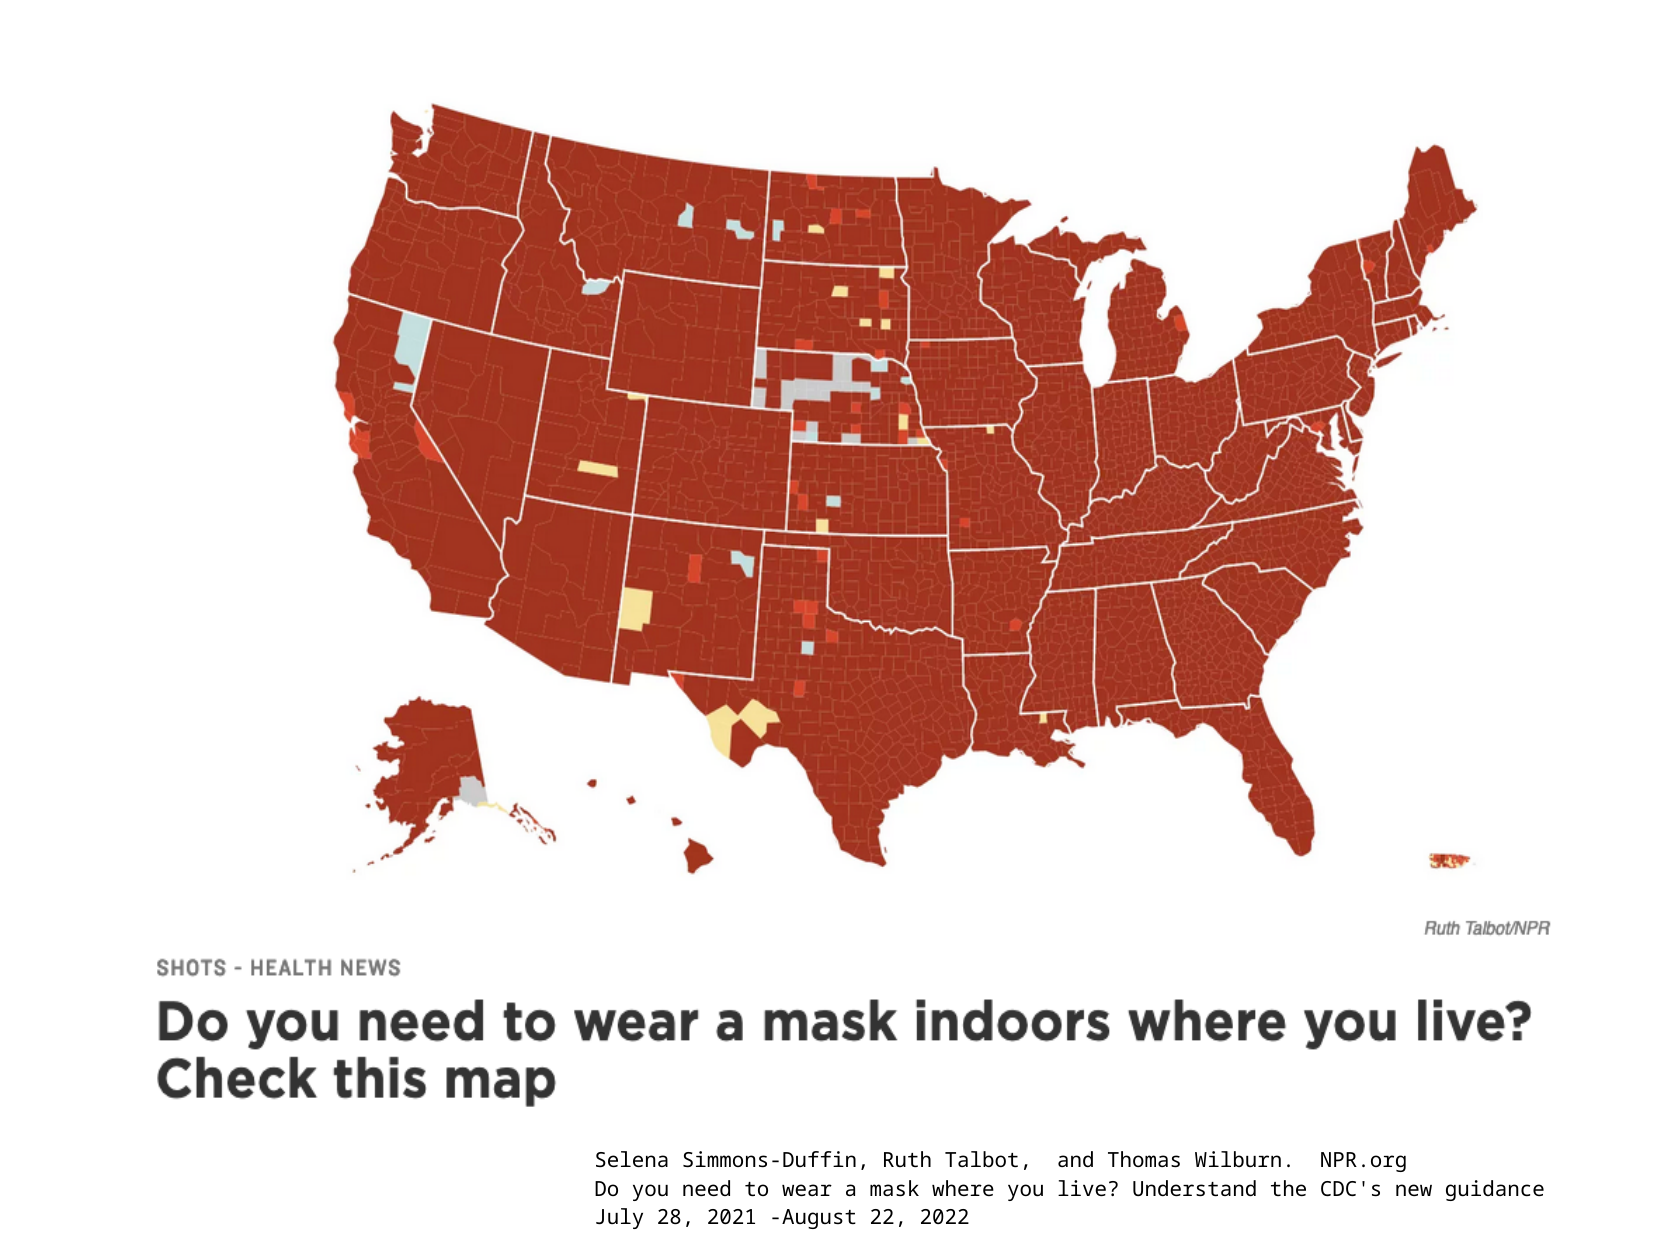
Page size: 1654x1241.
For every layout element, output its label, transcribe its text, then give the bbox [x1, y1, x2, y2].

text_box Selena Simmons-Duffin, Ruth Talbot, and Thomas Wilburn. NPR.org Do you need to wear a mask where you live? Understand the CDC's new guidance July 28, 2021 -August 22, 2022 [579, 1110, 1561, 1219]
picture [135, 49, 1570, 1114]
